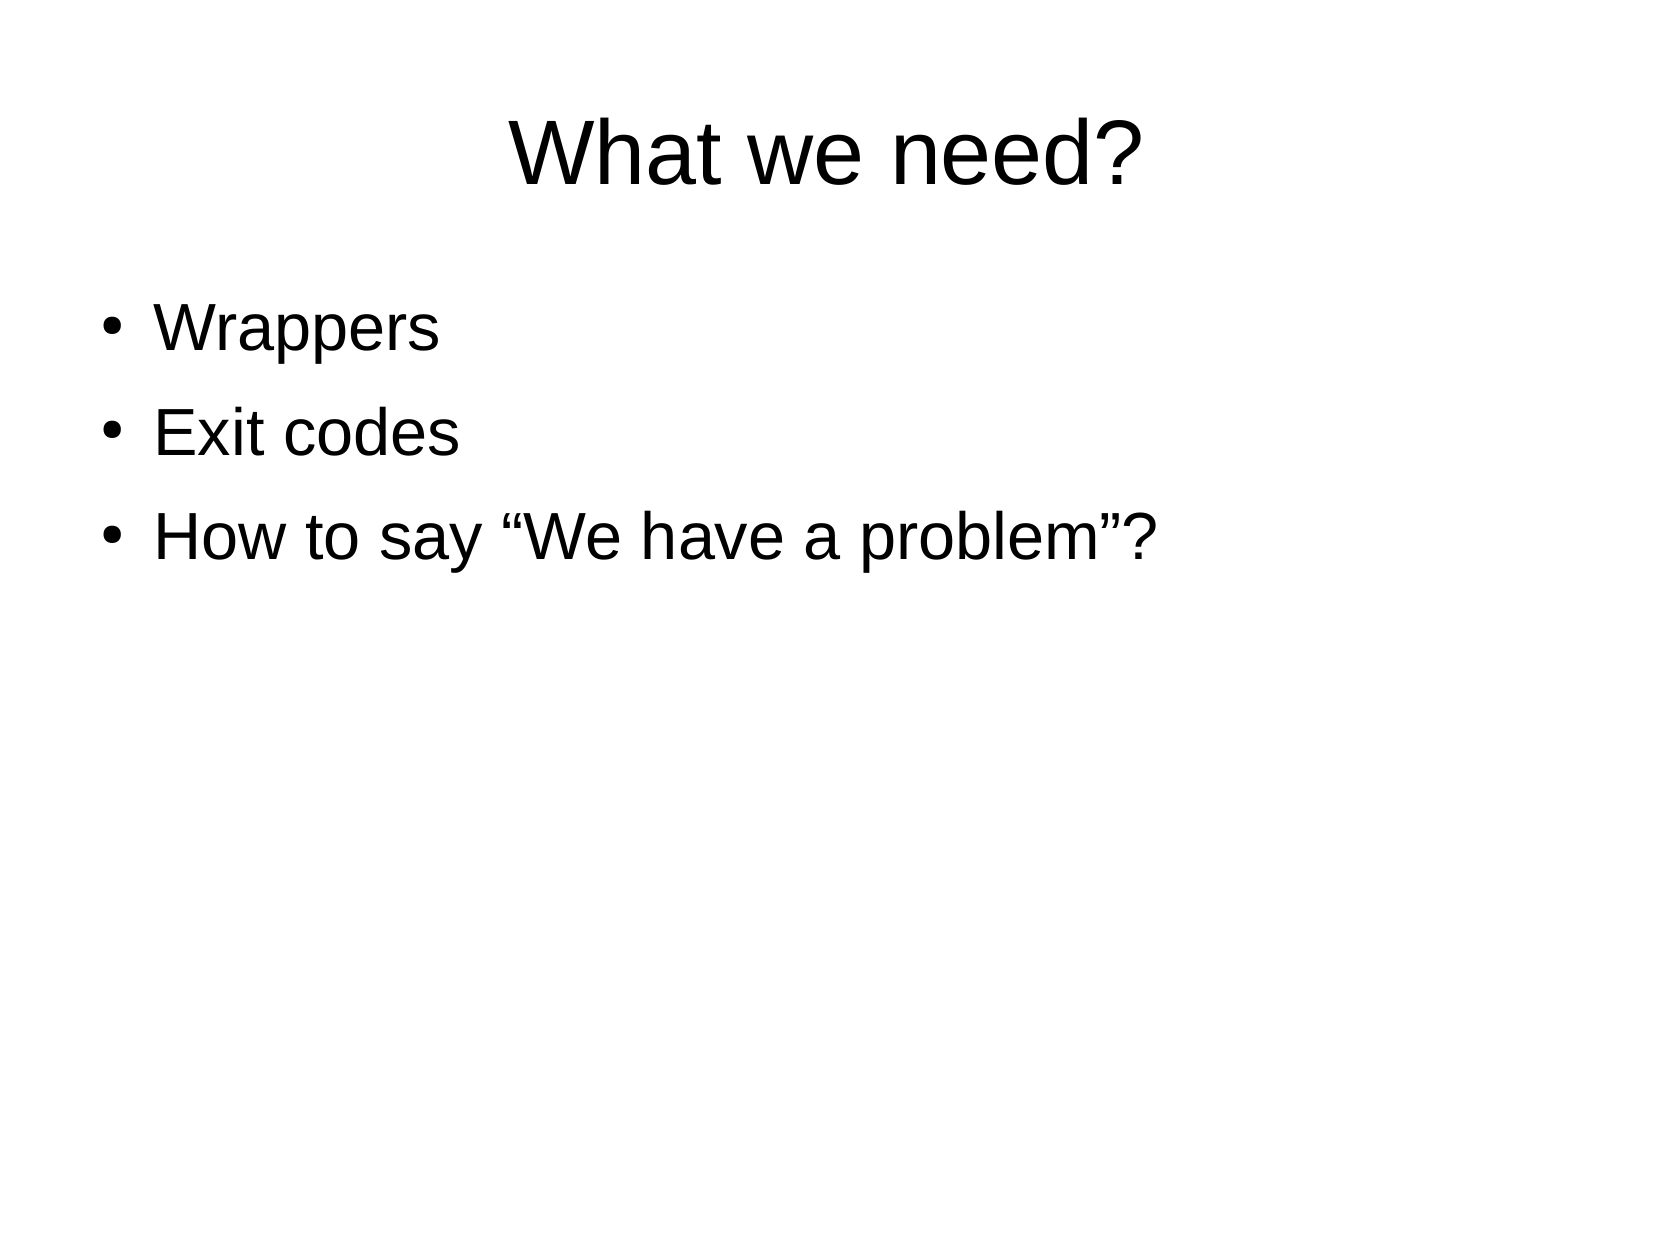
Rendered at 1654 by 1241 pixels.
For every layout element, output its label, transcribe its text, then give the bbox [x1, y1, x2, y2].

list Wrappers Exit codes How to say “We have a problem”? [82, 290, 1538, 1010]
title What we need? [82, 49, 1571, 257]
